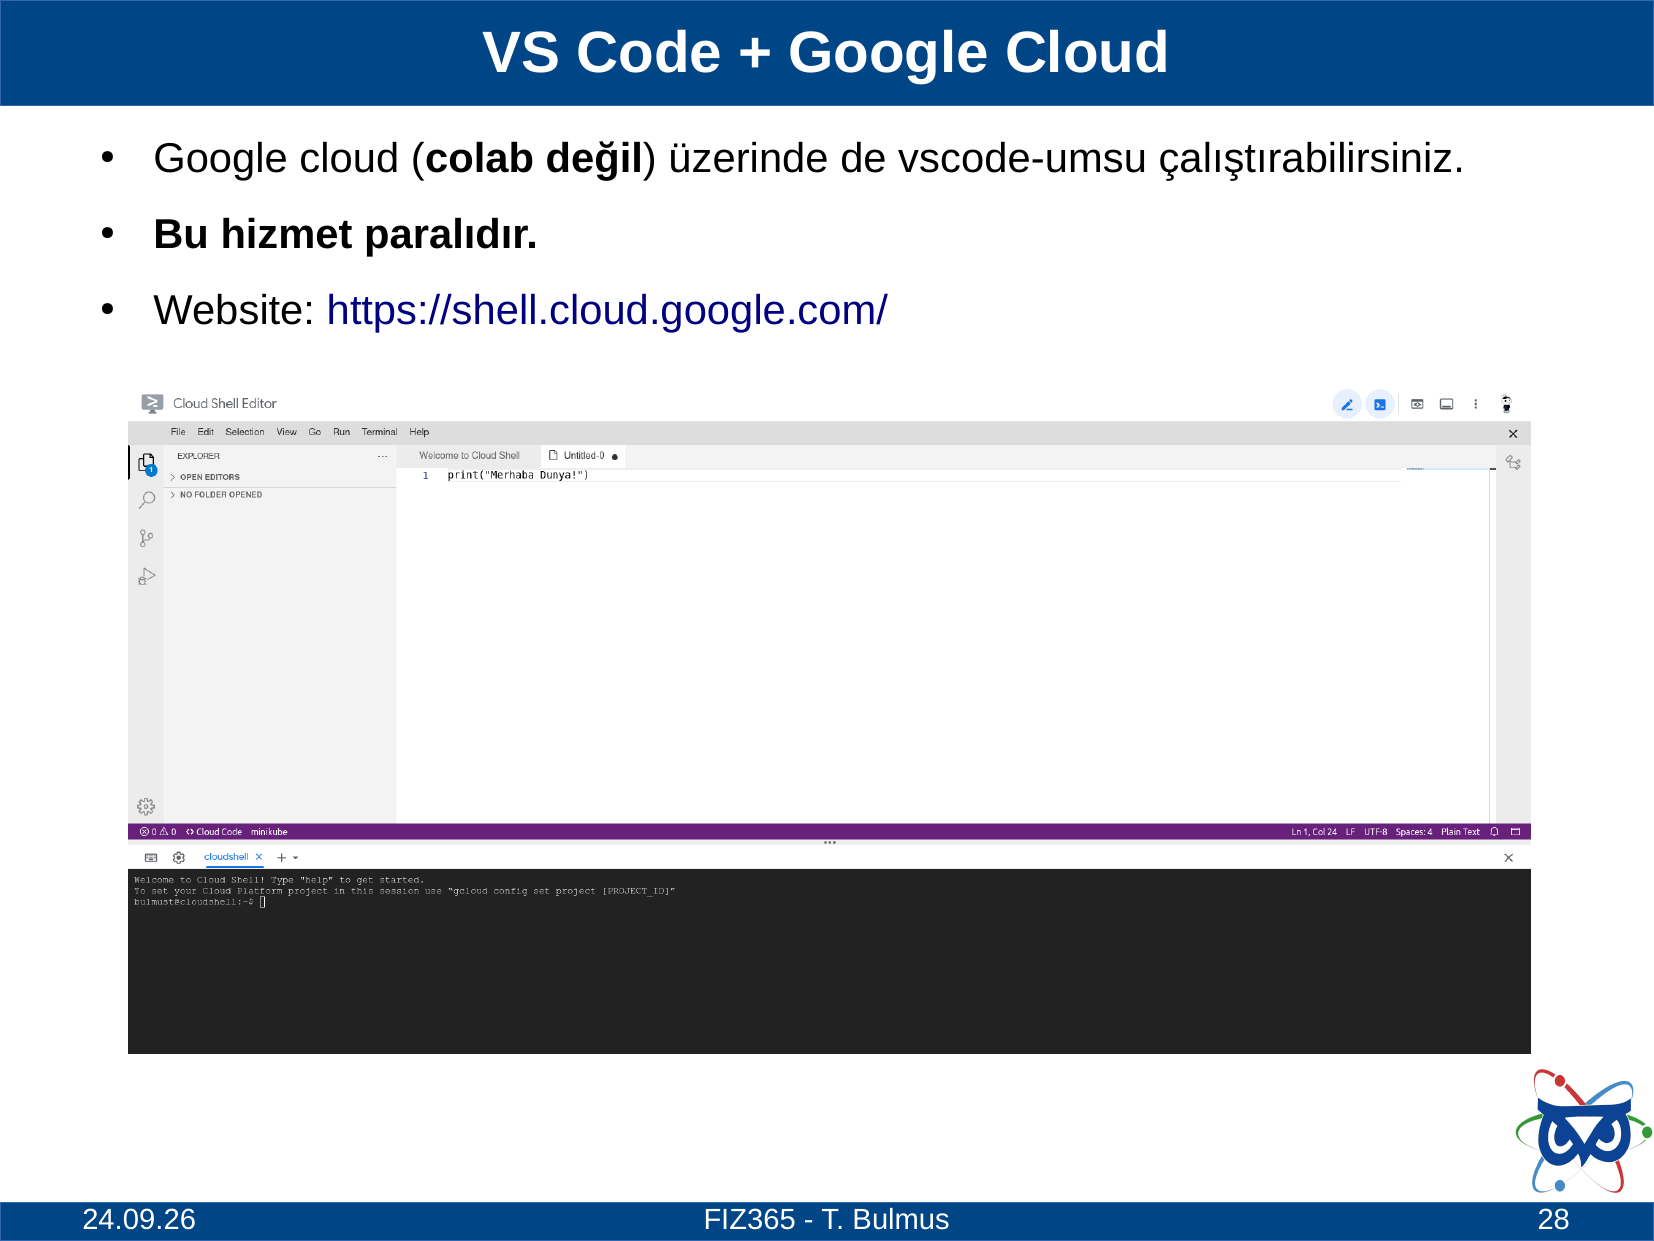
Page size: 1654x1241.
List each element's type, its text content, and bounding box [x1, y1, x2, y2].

list Google cloud (colab değil) üzerinde de vscode-umsu çalıştırabilirsiniz. Bu hizmet paralıdır. Website: https://shell.cloud.google.com/ [82, 134, 1571, 855]
title VS Code + Google Cloud [0, 0, 1653, 106]
picture [128, 386, 1531, 1054]
picture [1514, 1061, 1653, 1201]
